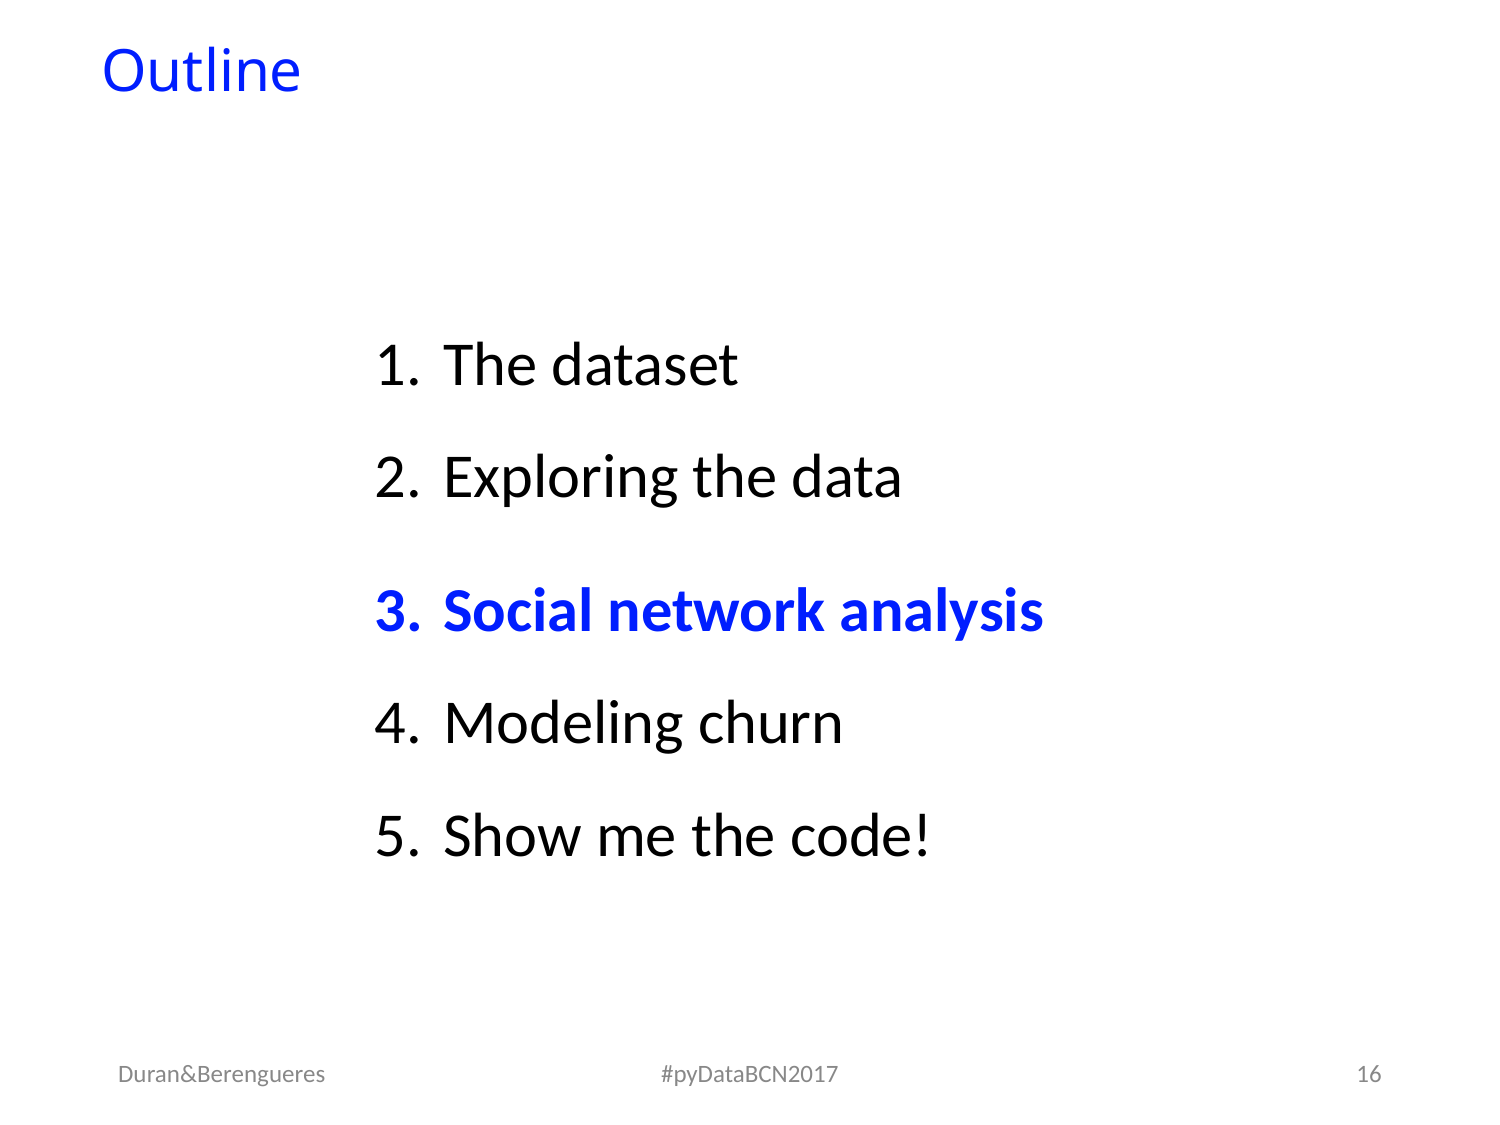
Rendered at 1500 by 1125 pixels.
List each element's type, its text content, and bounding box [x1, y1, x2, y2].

slide_number <number> [1059, 1042, 1397, 1103]
slide_number Duran&Berengueres [103, 1042, 441, 1103]
footer #pyDataBCN2017 [496, 1042, 1004, 1103]
list The dataset Exploring the data Social network analysis Modeling churn Show me the code! [353, 278, 1433, 993]
title Outline [86, 32, 1425, 114]
